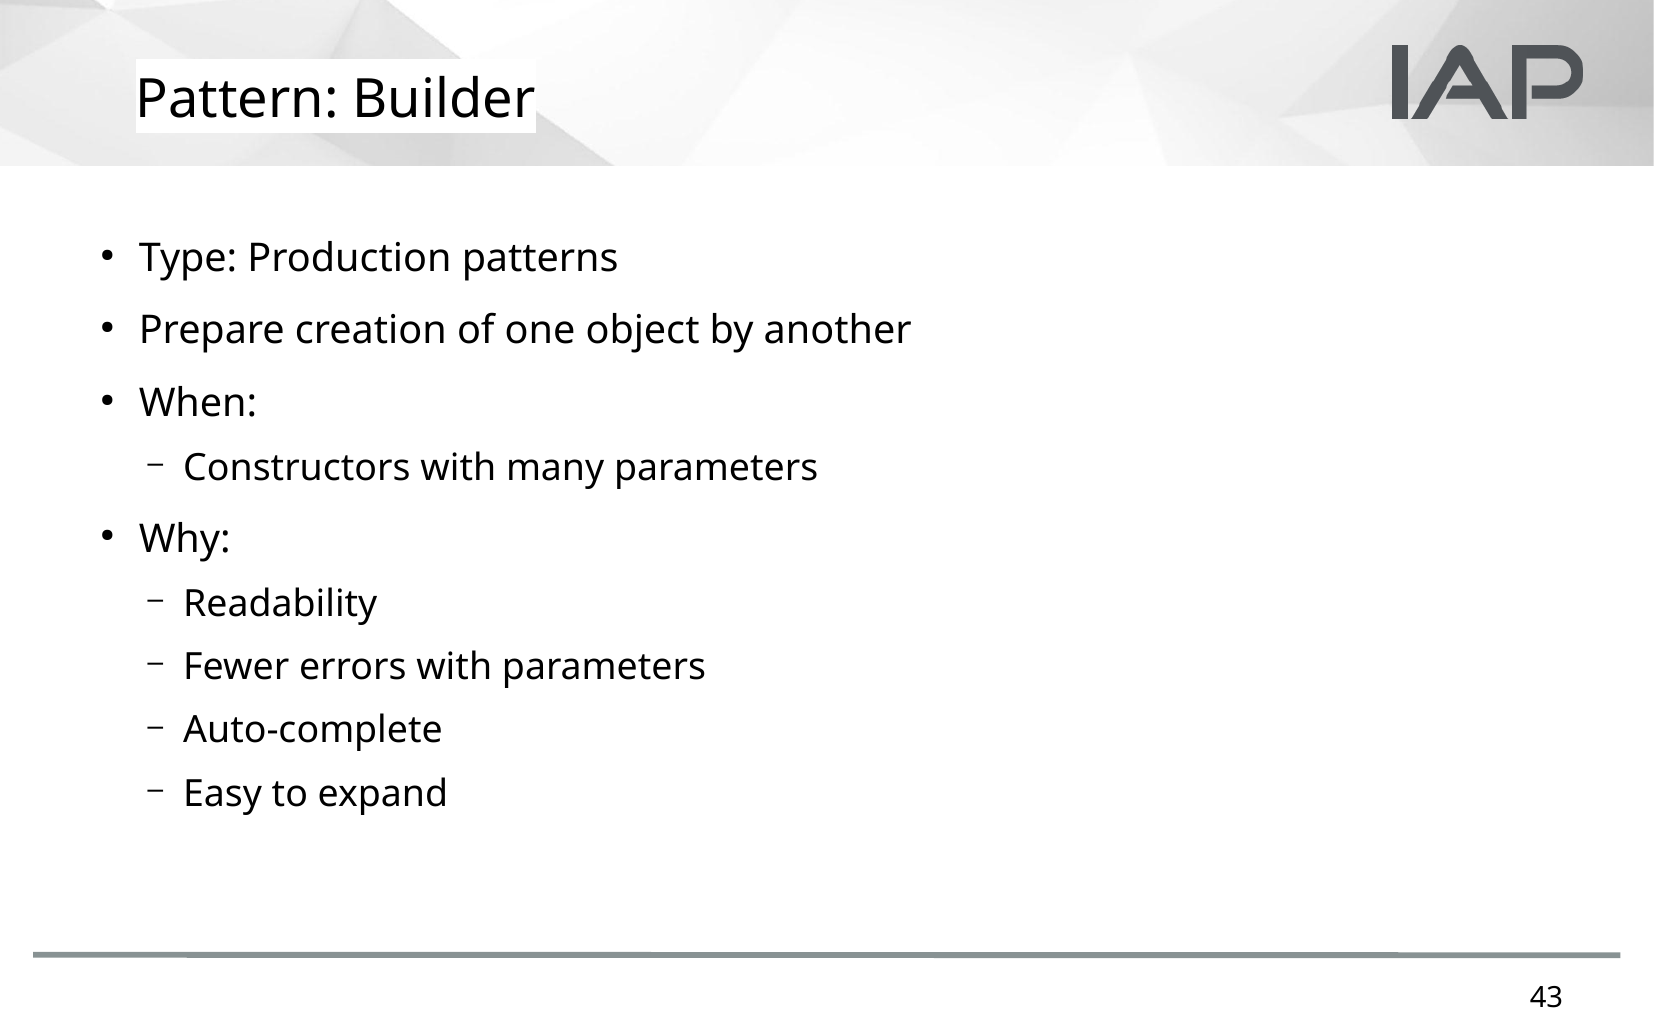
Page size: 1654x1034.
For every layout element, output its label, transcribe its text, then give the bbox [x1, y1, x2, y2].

picture [0, 0, 1654, 166]
list Type: Production patterns Prepare creation of one object by another When: Constructors with many parameters Why: Readability Fewer errors with parameters Auto-complete Easy to expand [82, 221, 1571, 916]
title Pattern: Builder [135, 41, 1264, 152]
